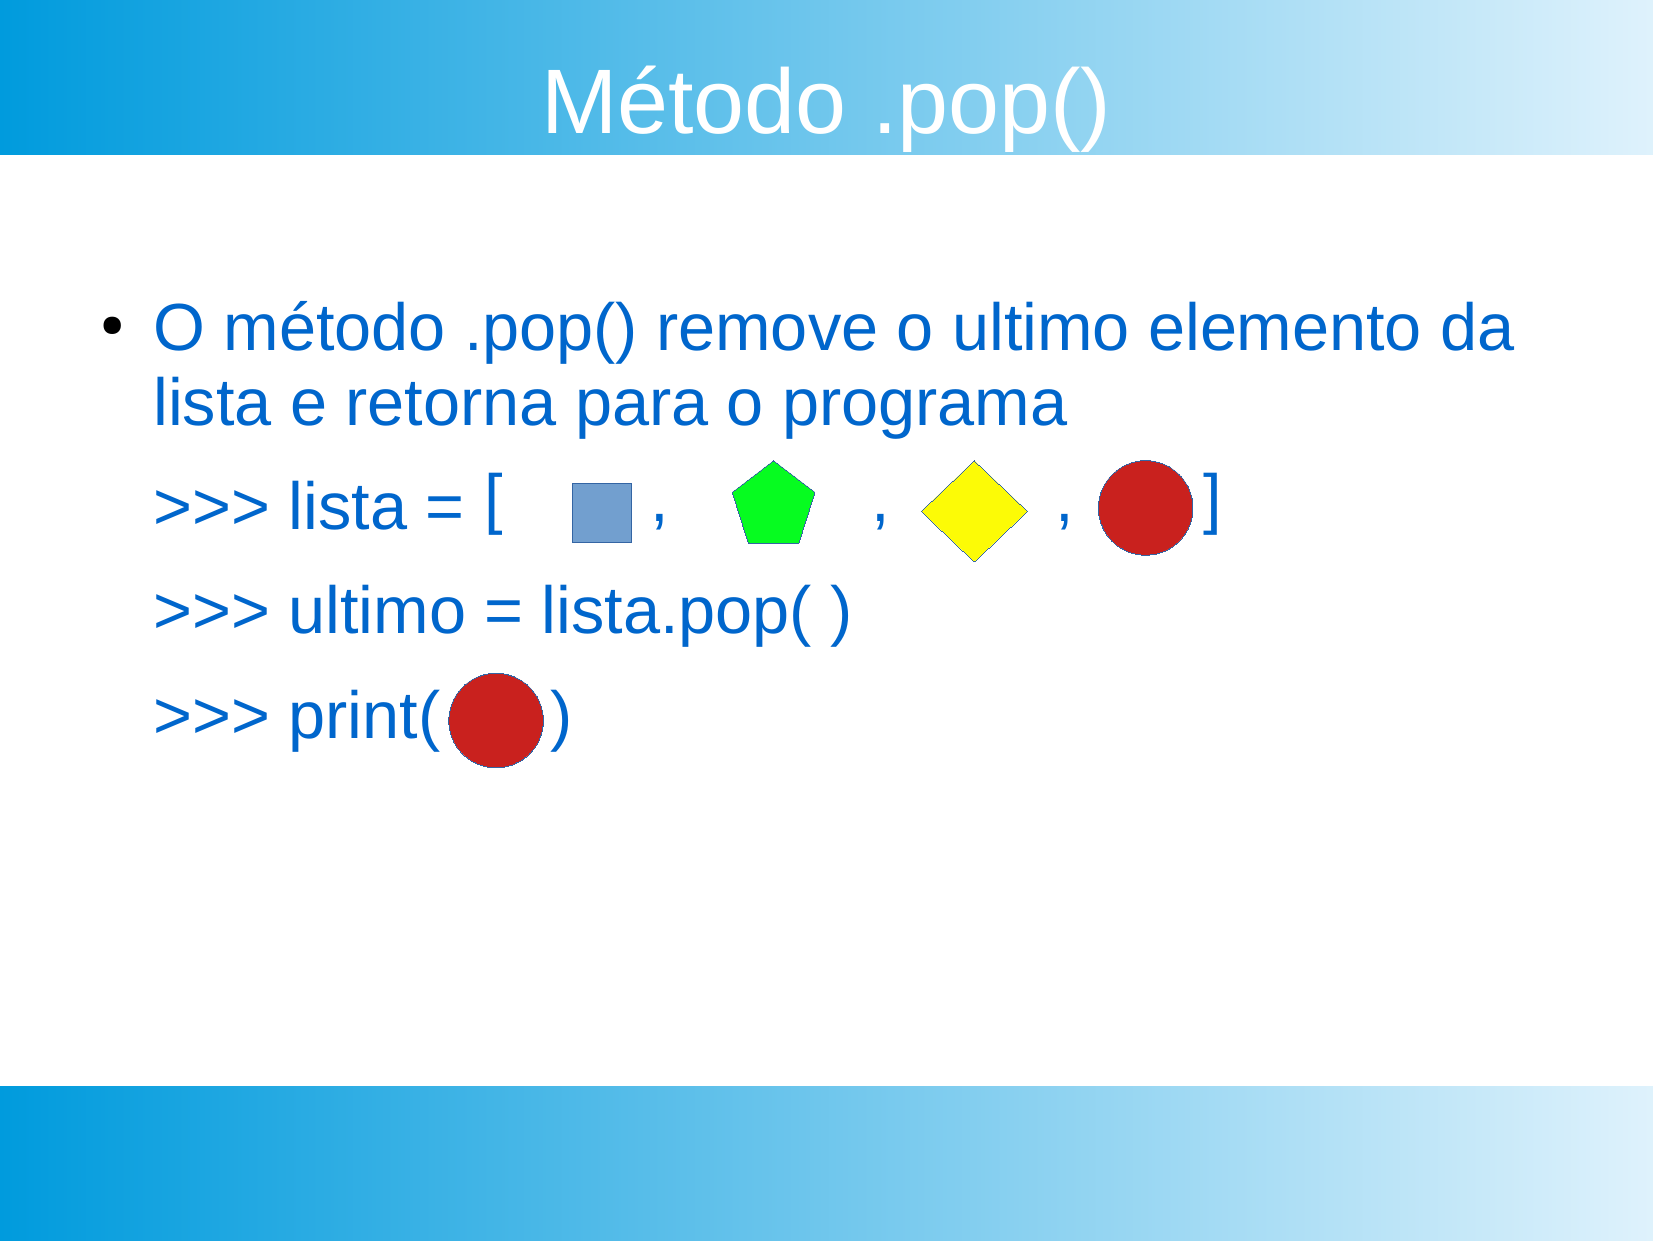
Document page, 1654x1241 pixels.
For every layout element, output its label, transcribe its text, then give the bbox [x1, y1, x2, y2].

text_box [572, 483, 632, 543]
text_box [1098, 460, 1193, 556]
title Método .pop() [82, 49, 1571, 155]
text_box [921, 460, 1028, 562]
text_box [448, 673, 544, 768]
list [ , , , ] [413, 460, 1312, 591]
text_box [732, 460, 815, 544]
list O método .pop() remove o ultimo elemento da lista e retorna para o programa >>> lista = >>> ultimo = lista.pop( ) >>> print( ) [82, 290, 1571, 1010]
